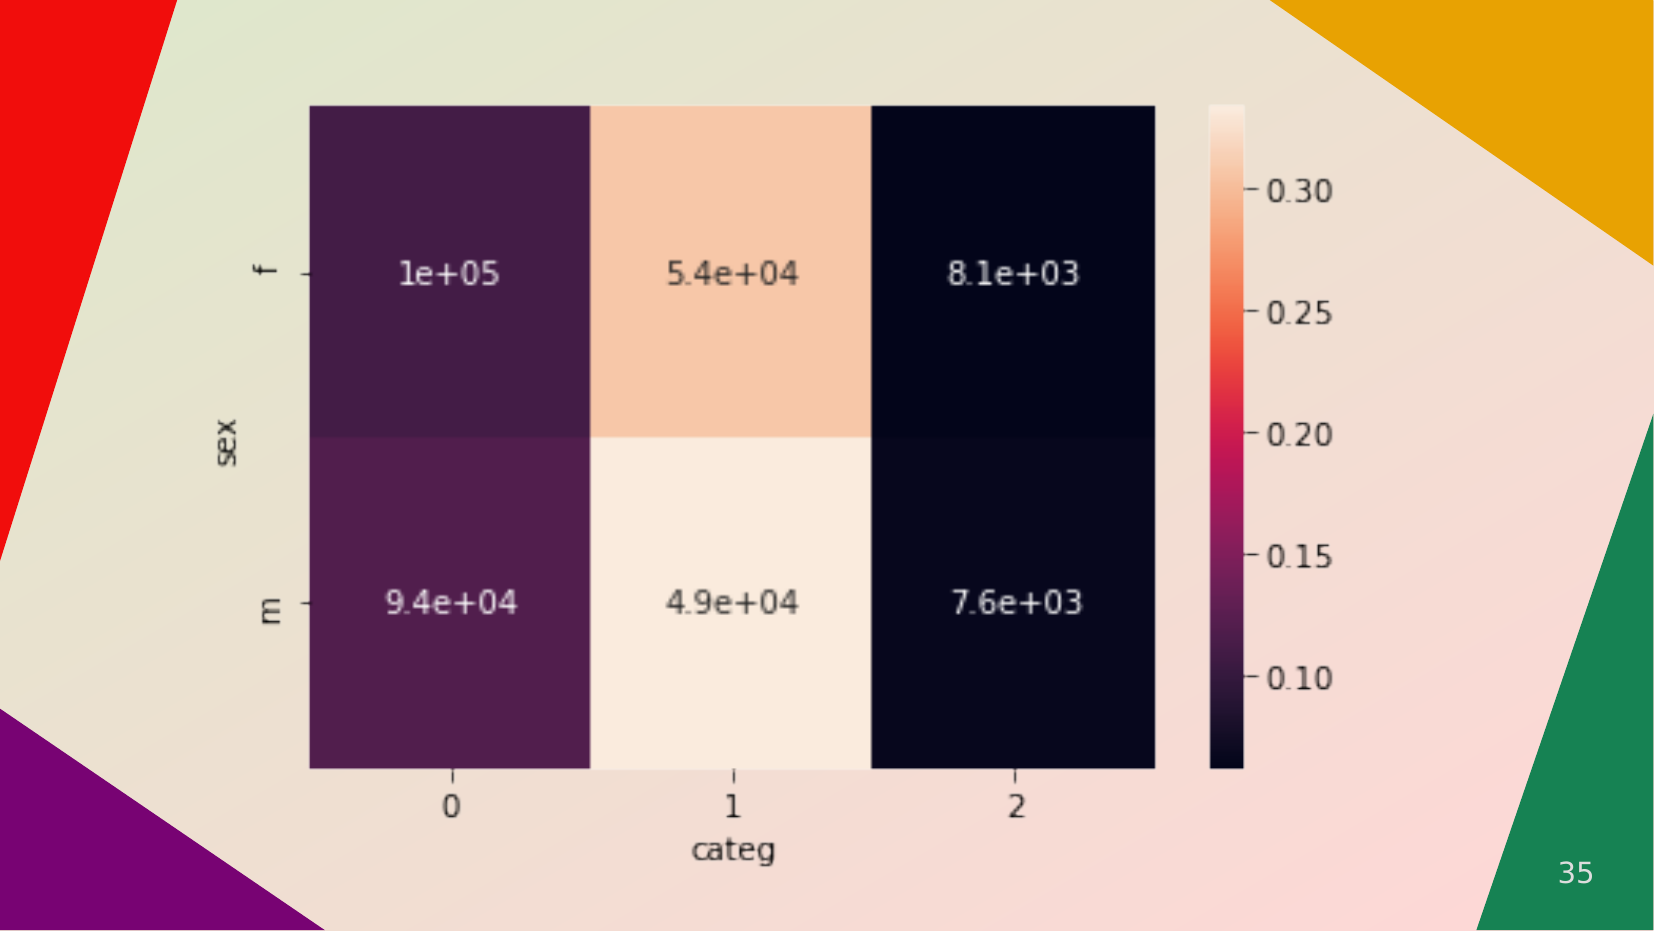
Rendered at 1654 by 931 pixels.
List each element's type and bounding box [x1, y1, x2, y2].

picture [190, 88, 1359, 886]
